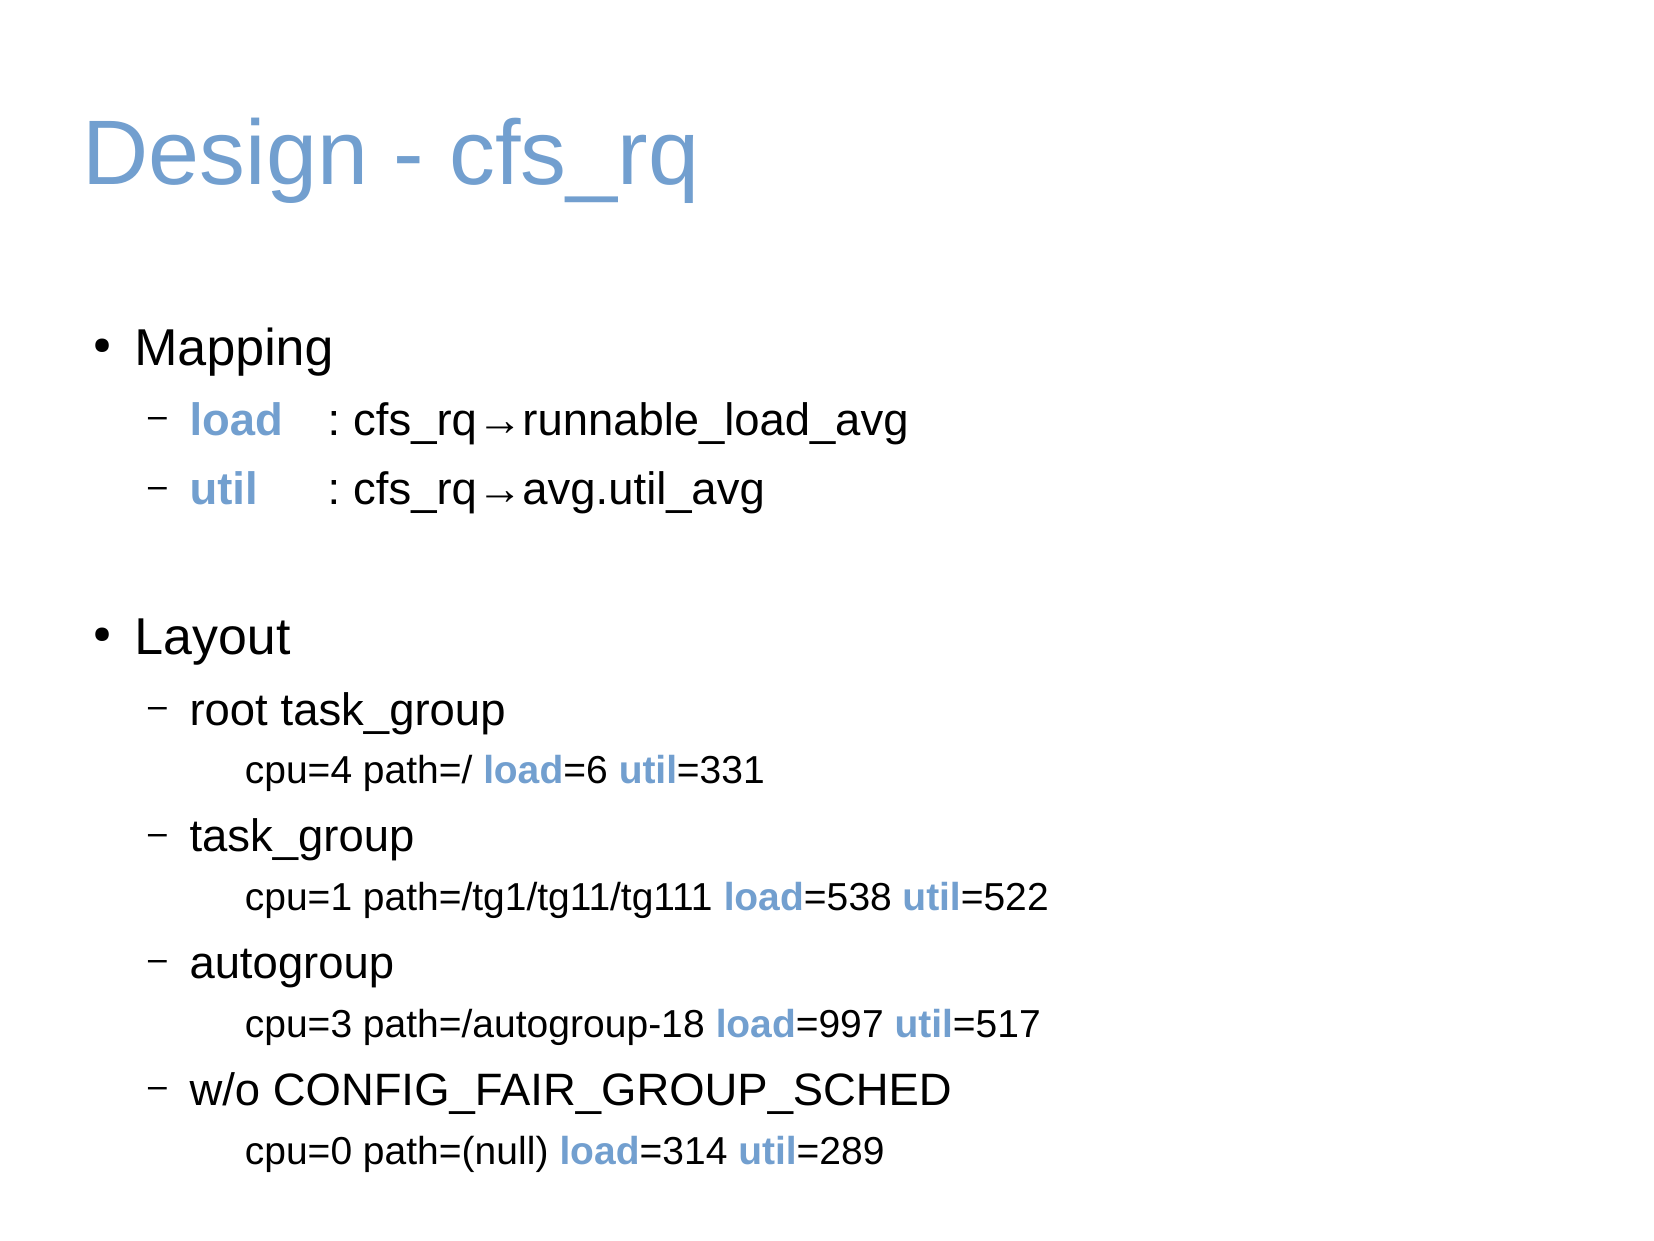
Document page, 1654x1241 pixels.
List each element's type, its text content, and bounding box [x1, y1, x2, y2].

title Design - cfs_rq [82, 49, 1571, 257]
list Mapping load : cfs_rq→runnable_load_avg util : cfs_rq→avg.util_avg Layout root task_group cpu=4 path=/ load=6 util=331 task_group cpu=1 path=/tg1/tg11/tg111 load=538 util=522 autogroup cpu=3 path=/autogroup-18 load=997 util=517 w/o CONFIG_FAIR_GROUP_SCHED cpu=0 path=(null) load=314 util=289 [79, 236, 1379, 1179]
